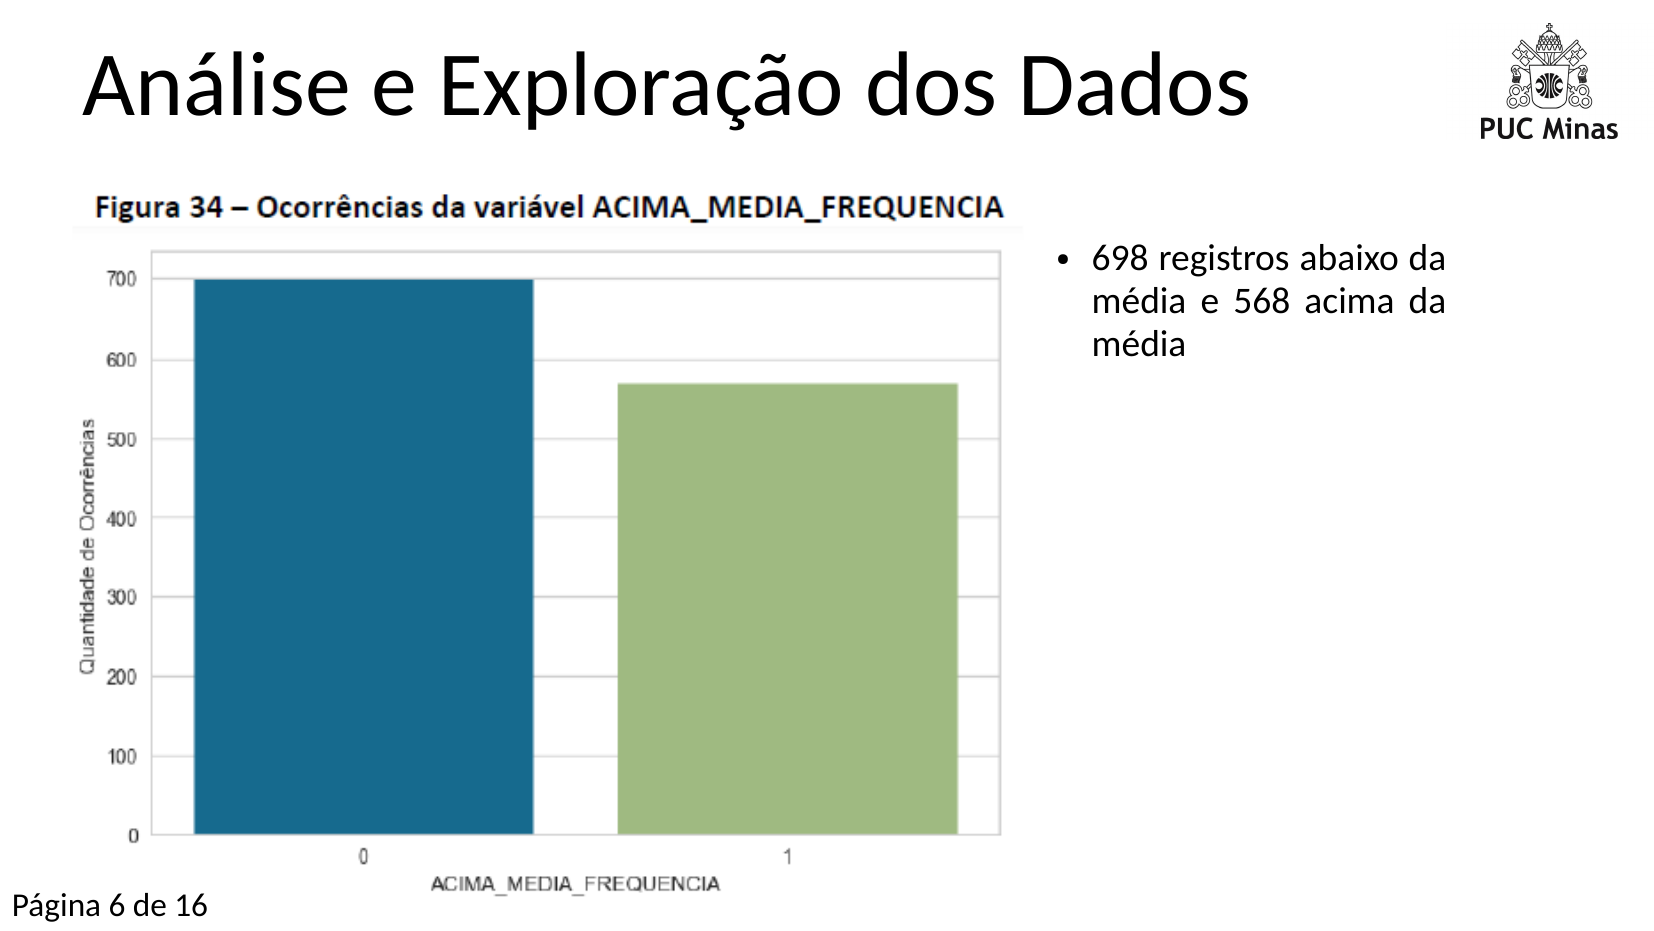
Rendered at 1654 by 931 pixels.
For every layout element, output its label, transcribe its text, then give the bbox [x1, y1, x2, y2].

text_box 698 registros abaixo da média e 568 acima da média [1056, 236, 1447, 857]
text_box Página 6 de 16 [0, 891, 213, 931]
title Análise e Exploração dos Dados [82, 37, 1571, 148]
picture [57, 177, 1039, 916]
picture [1446, 23, 1654, 140]
